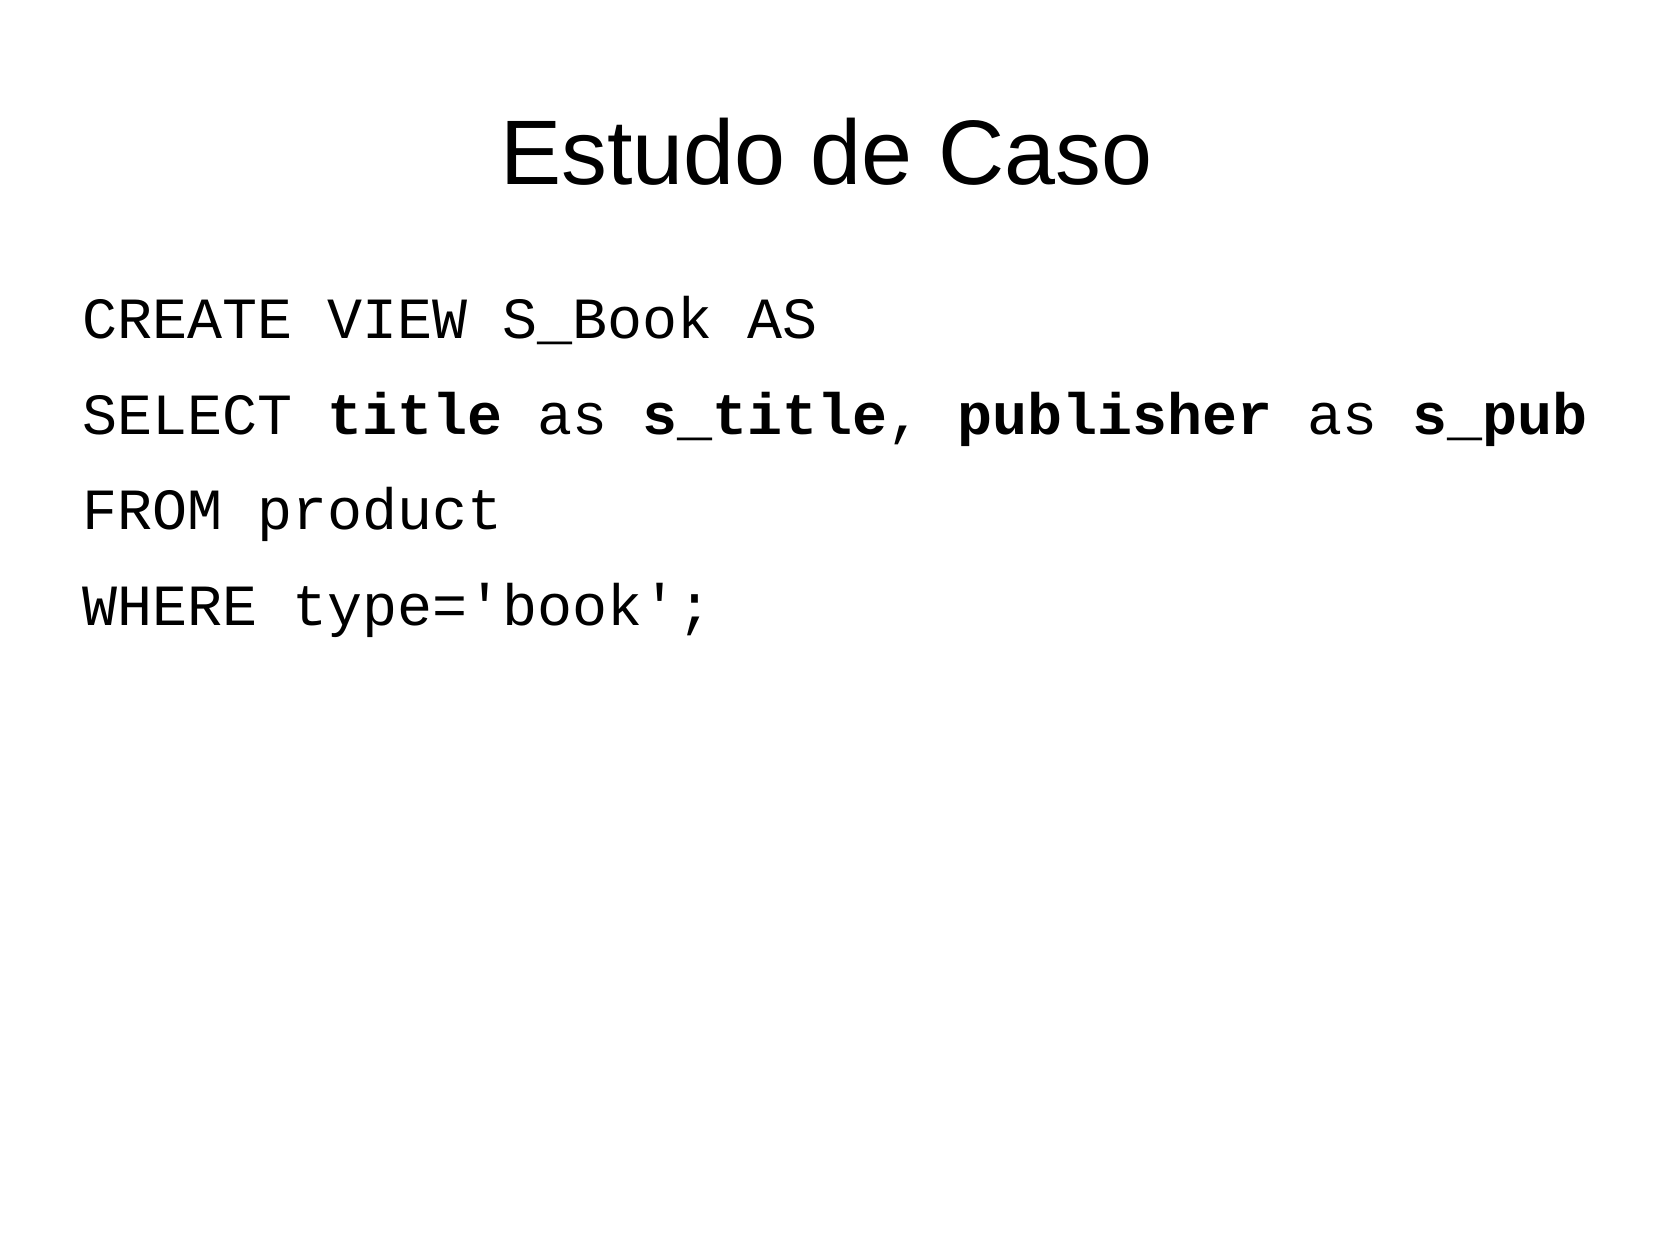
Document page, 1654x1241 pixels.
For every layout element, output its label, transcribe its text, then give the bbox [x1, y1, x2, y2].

title Estudo de Caso [82, 49, 1571, 257]
list CREATE VIEW S_Book AS SELECT title as s_title, publisher as s_pub FROM product WHERE type='book'; [82, 290, 1625, 1109]
